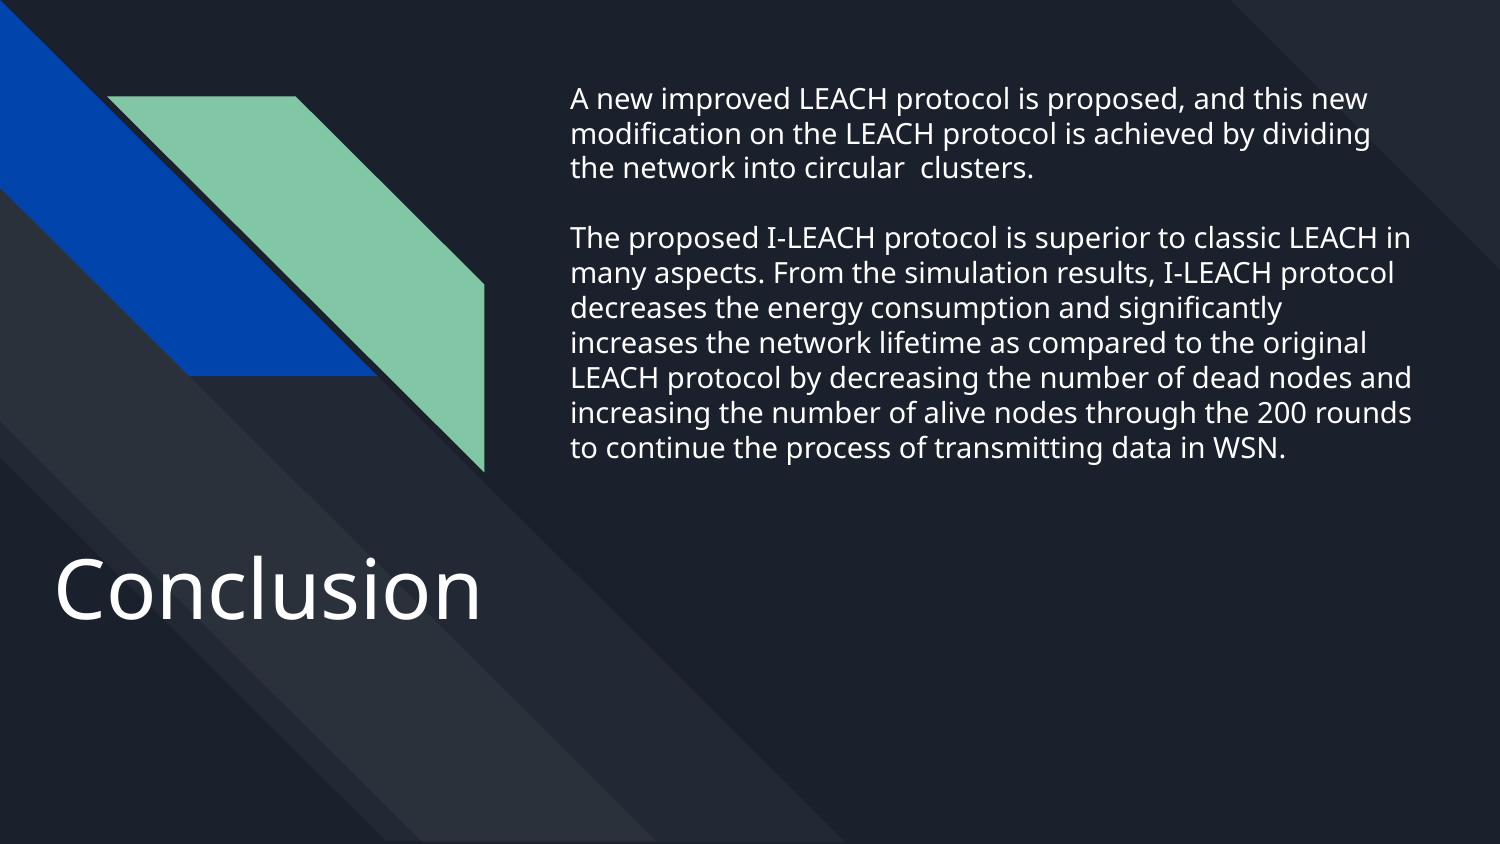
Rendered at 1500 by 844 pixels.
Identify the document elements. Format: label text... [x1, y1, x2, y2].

title Conclusion [38, 521, 862, 781]
subtitle A new improved LEACH protocol is proposed, and this new modification on the LEACH protocol is achieved by dividing the network into circular clusters. The proposed I-LEACH protocol is superior to classic LEACH in many aspects. From the simulation results, I-LEACH protocol decreases the energy consumption and significantly increases the network lifetime as compared to the original LEACH protocol by decreasing the number of dead nodes and increasing the number of alive nodes through the 200 rounds to continue the process of transmitting data in WSN. [555, 64, 1429, 590]
